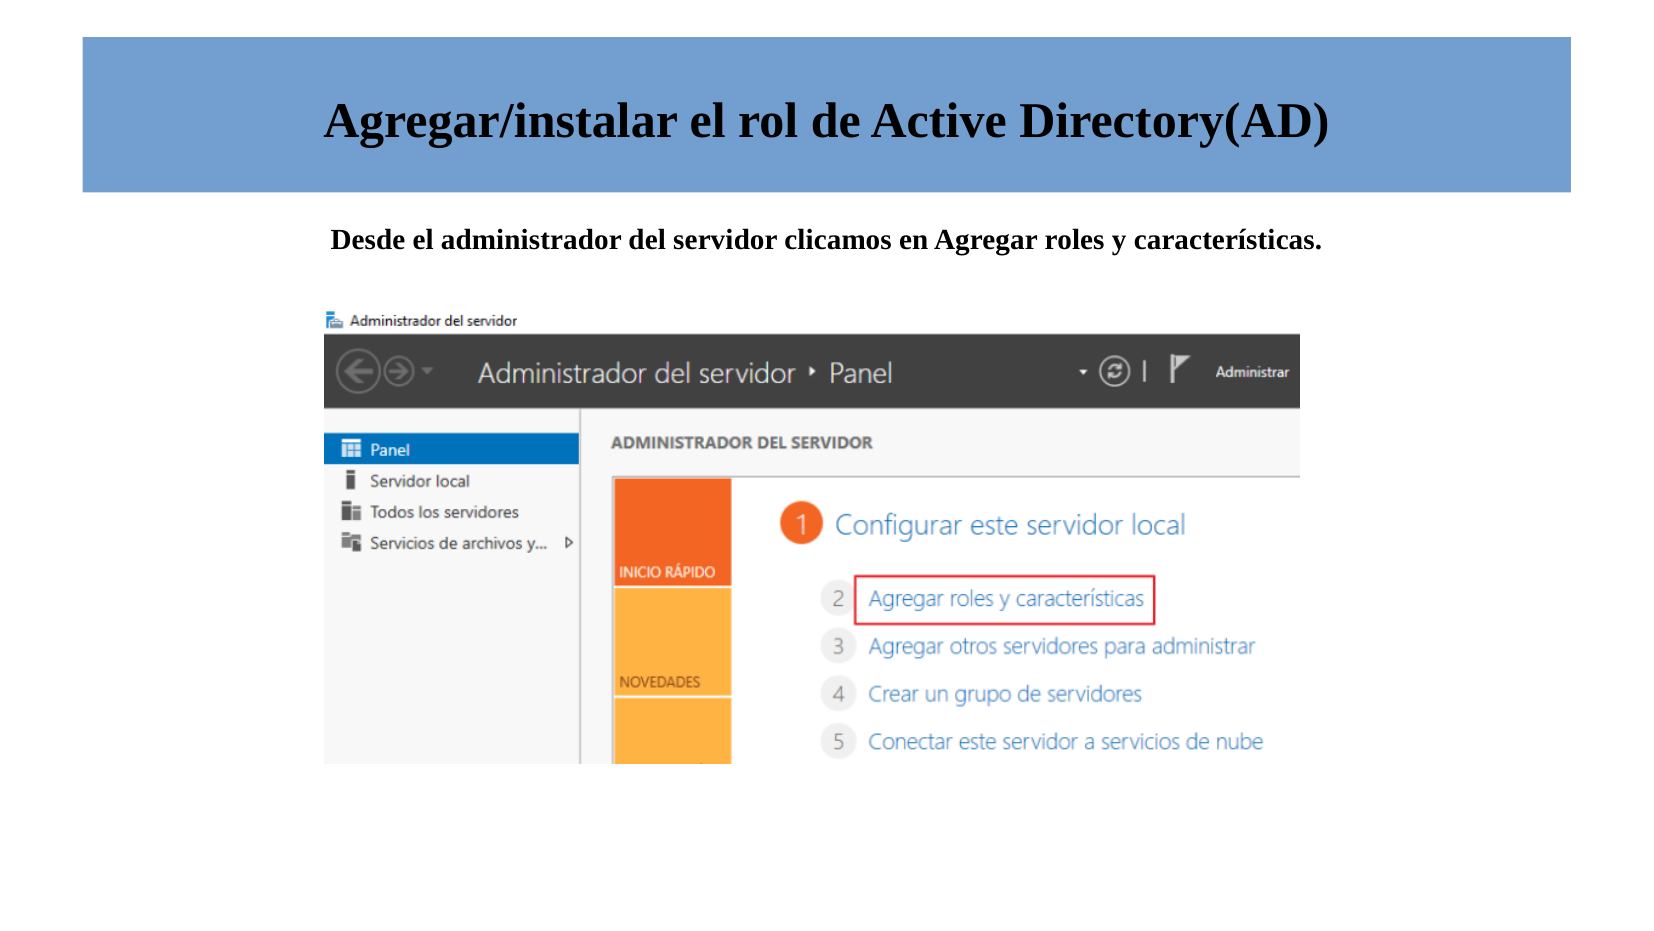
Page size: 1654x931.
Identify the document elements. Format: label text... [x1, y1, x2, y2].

list Desde el administrador del servidor clicamos en Agregar roles y características. [82, 217, 1571, 758]
picture [324, 309, 1300, 764]
title Agregar/instalar el rol de Active Directory(AD) [82, 37, 1571, 193]
